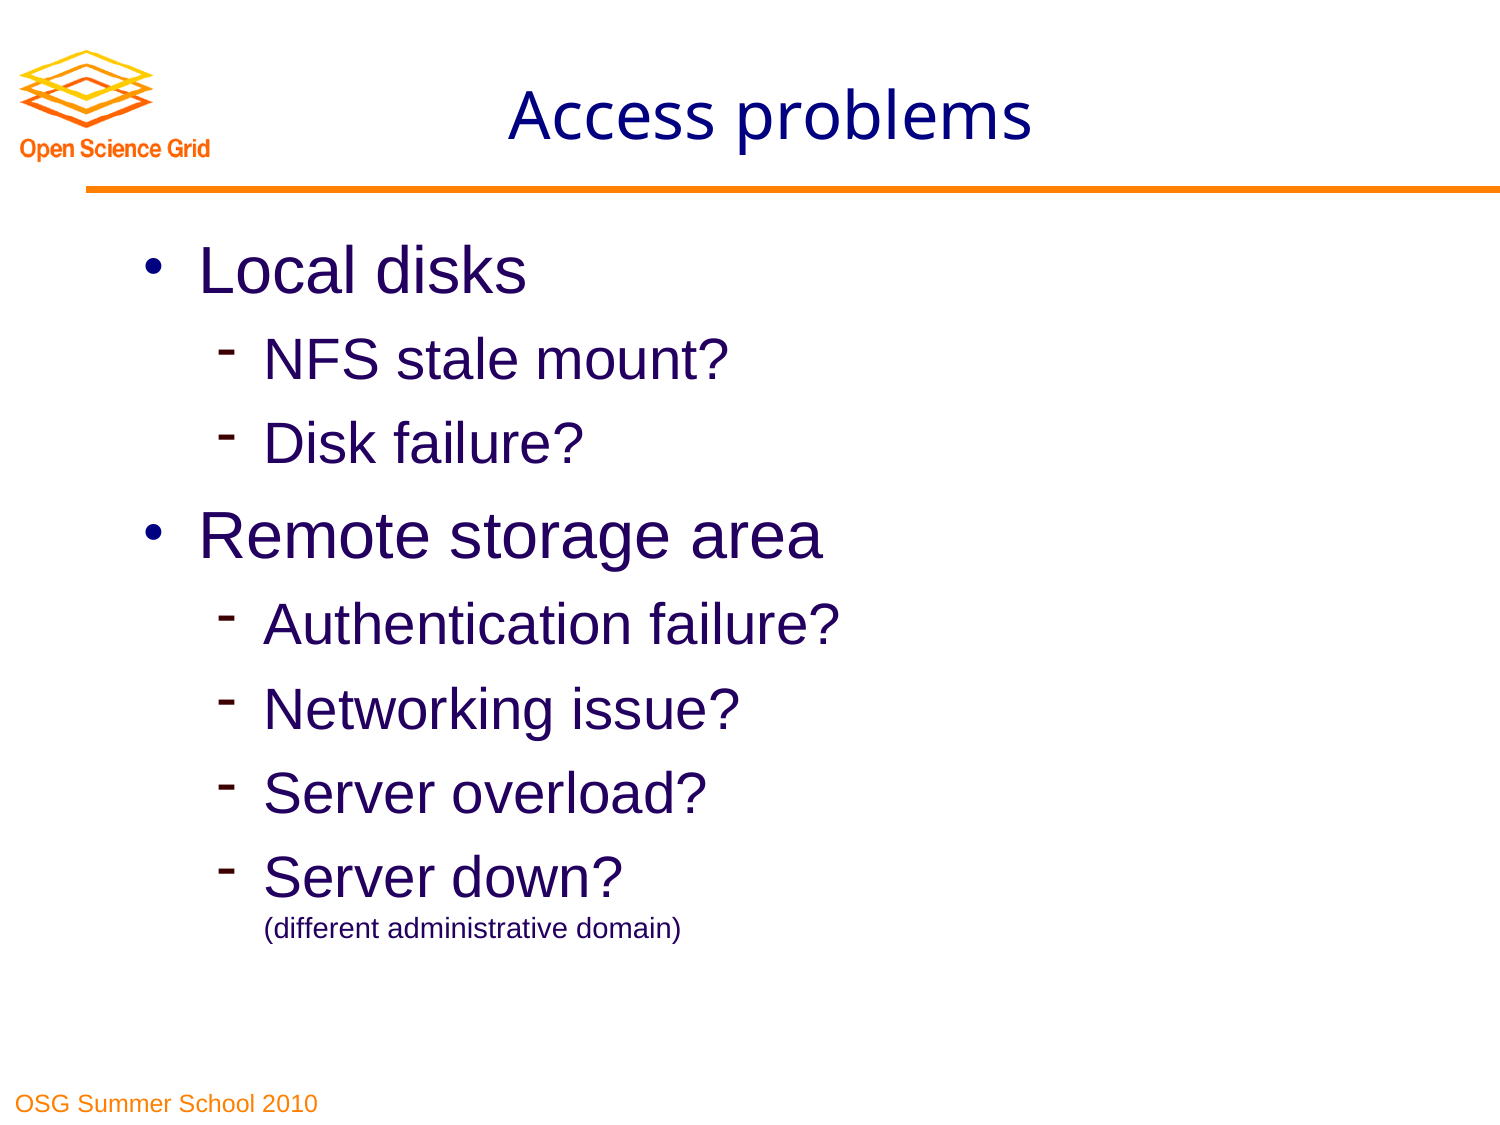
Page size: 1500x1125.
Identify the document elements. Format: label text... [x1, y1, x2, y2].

title Access problems [201, 18, 1342, 207]
picture [0, 27, 201, 179]
list Local disks NFS stale mount? Disk failure? Remote storage area Authentication failure? Networking issue? Server overload? Server down? (different administrative domain) [127, 218, 1403, 962]
